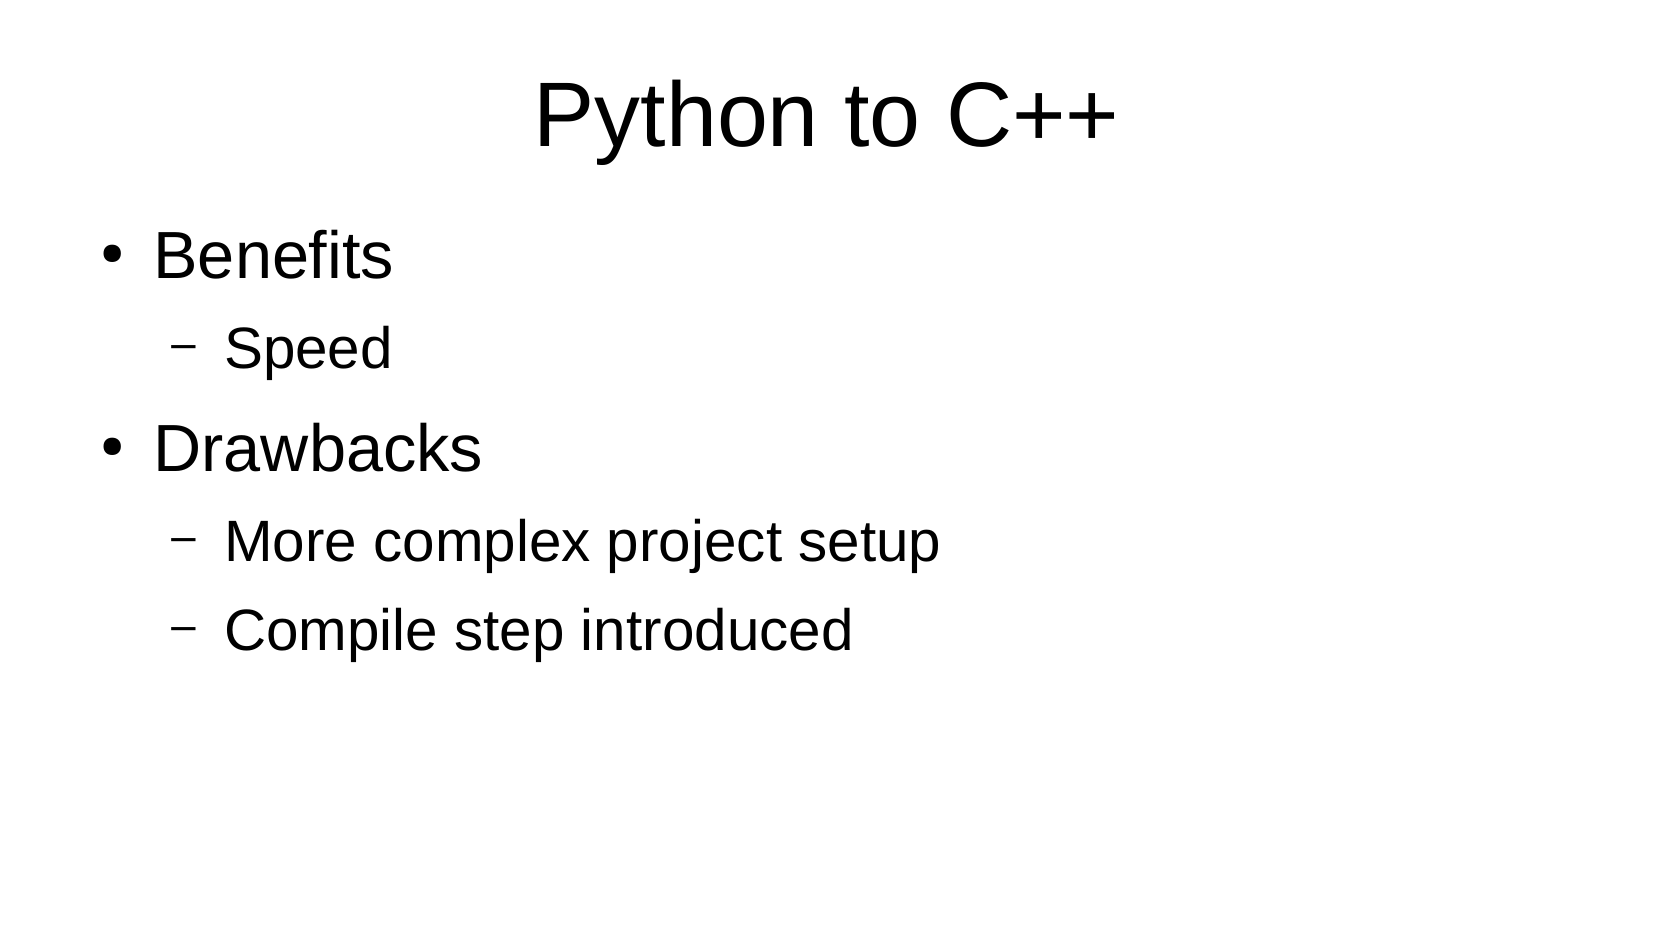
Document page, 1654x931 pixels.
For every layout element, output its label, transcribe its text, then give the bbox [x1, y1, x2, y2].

title Python to C++ [82, 37, 1571, 193]
list Benefits Speed Drawbacks More complex project setup Compile step introduced [82, 217, 1571, 758]
